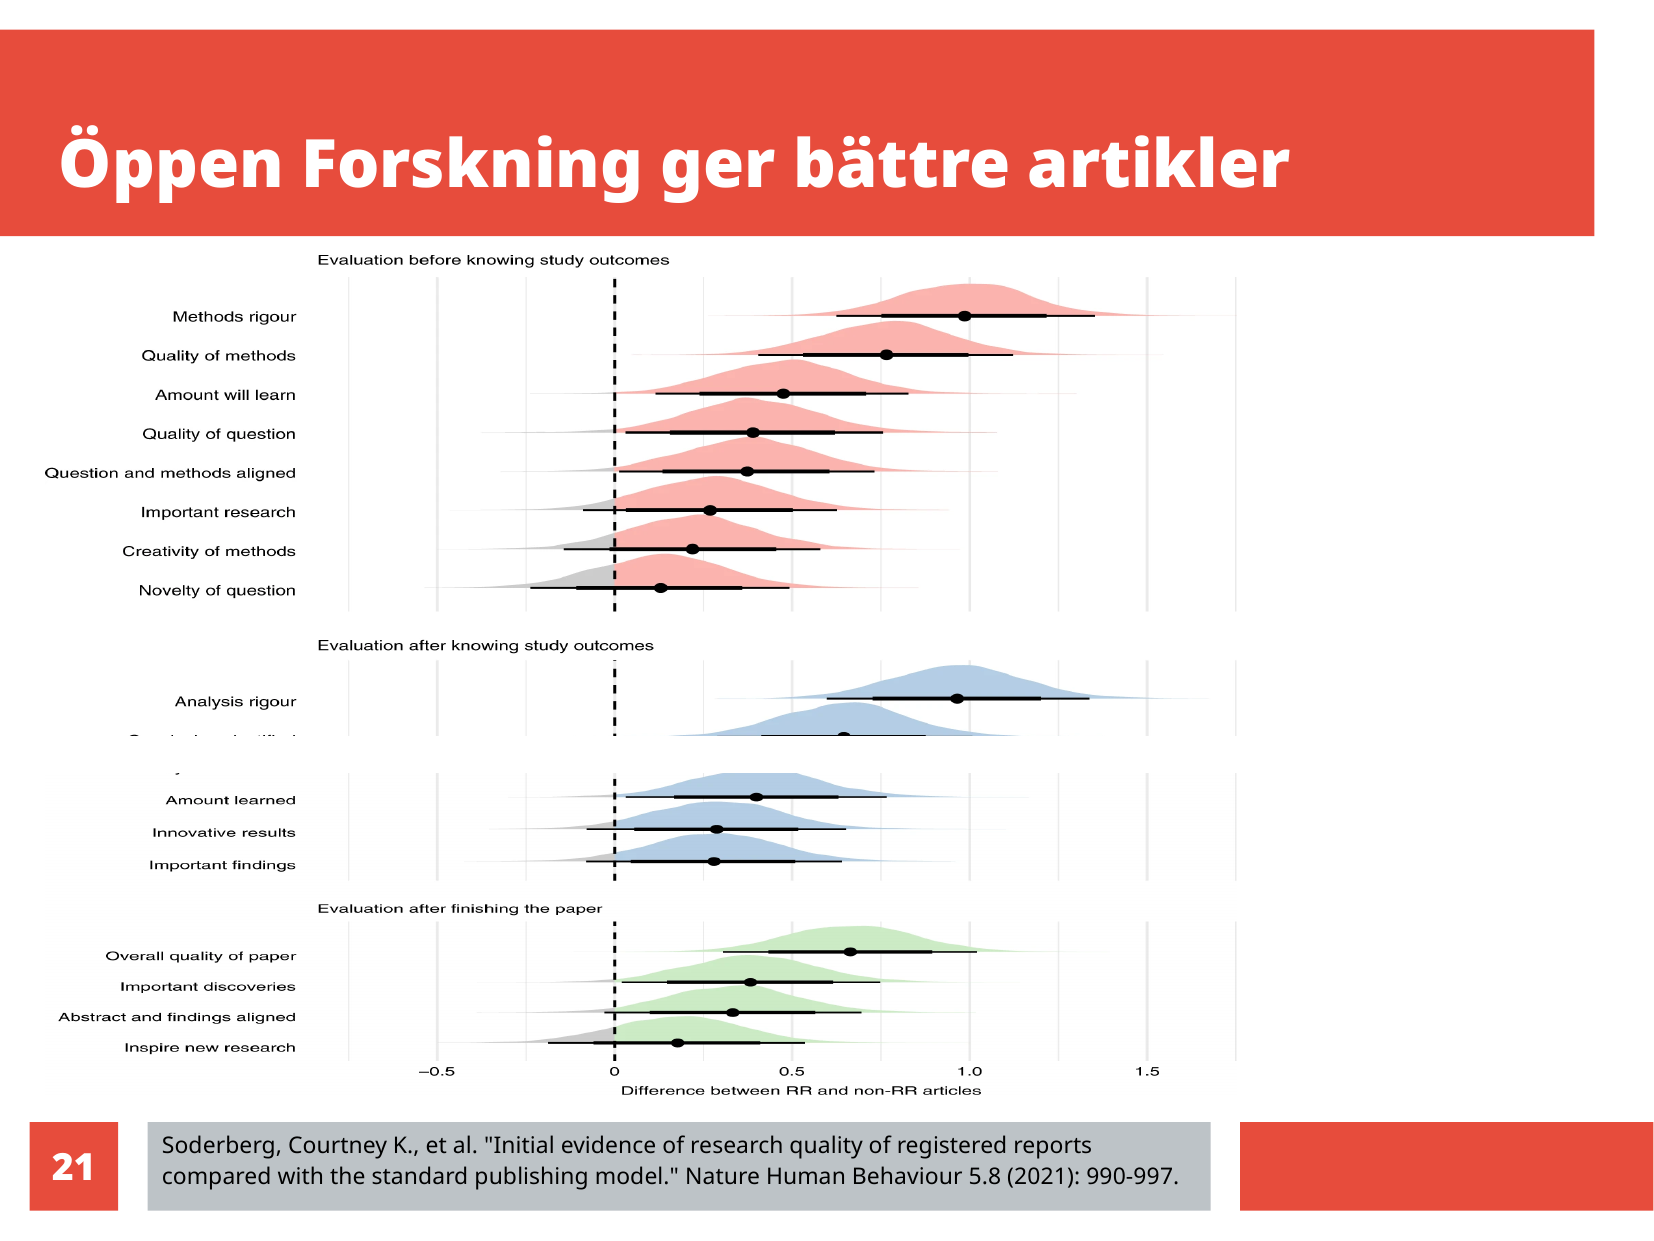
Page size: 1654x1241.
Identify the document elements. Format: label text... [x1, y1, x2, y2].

picture [45, 255, 1237, 736]
title Öppen Forskning ger bättre artikler [59, 59, 1595, 207]
picture [45, 773, 1237, 1096]
text_box Soderberg, Courtney K., et al. "Initial evidence of research quality of registered reports compared with the standard publishing model." Nature Human Behaviour 5.8 (2021): 990-997. [147, 1121, 1213, 1217]
